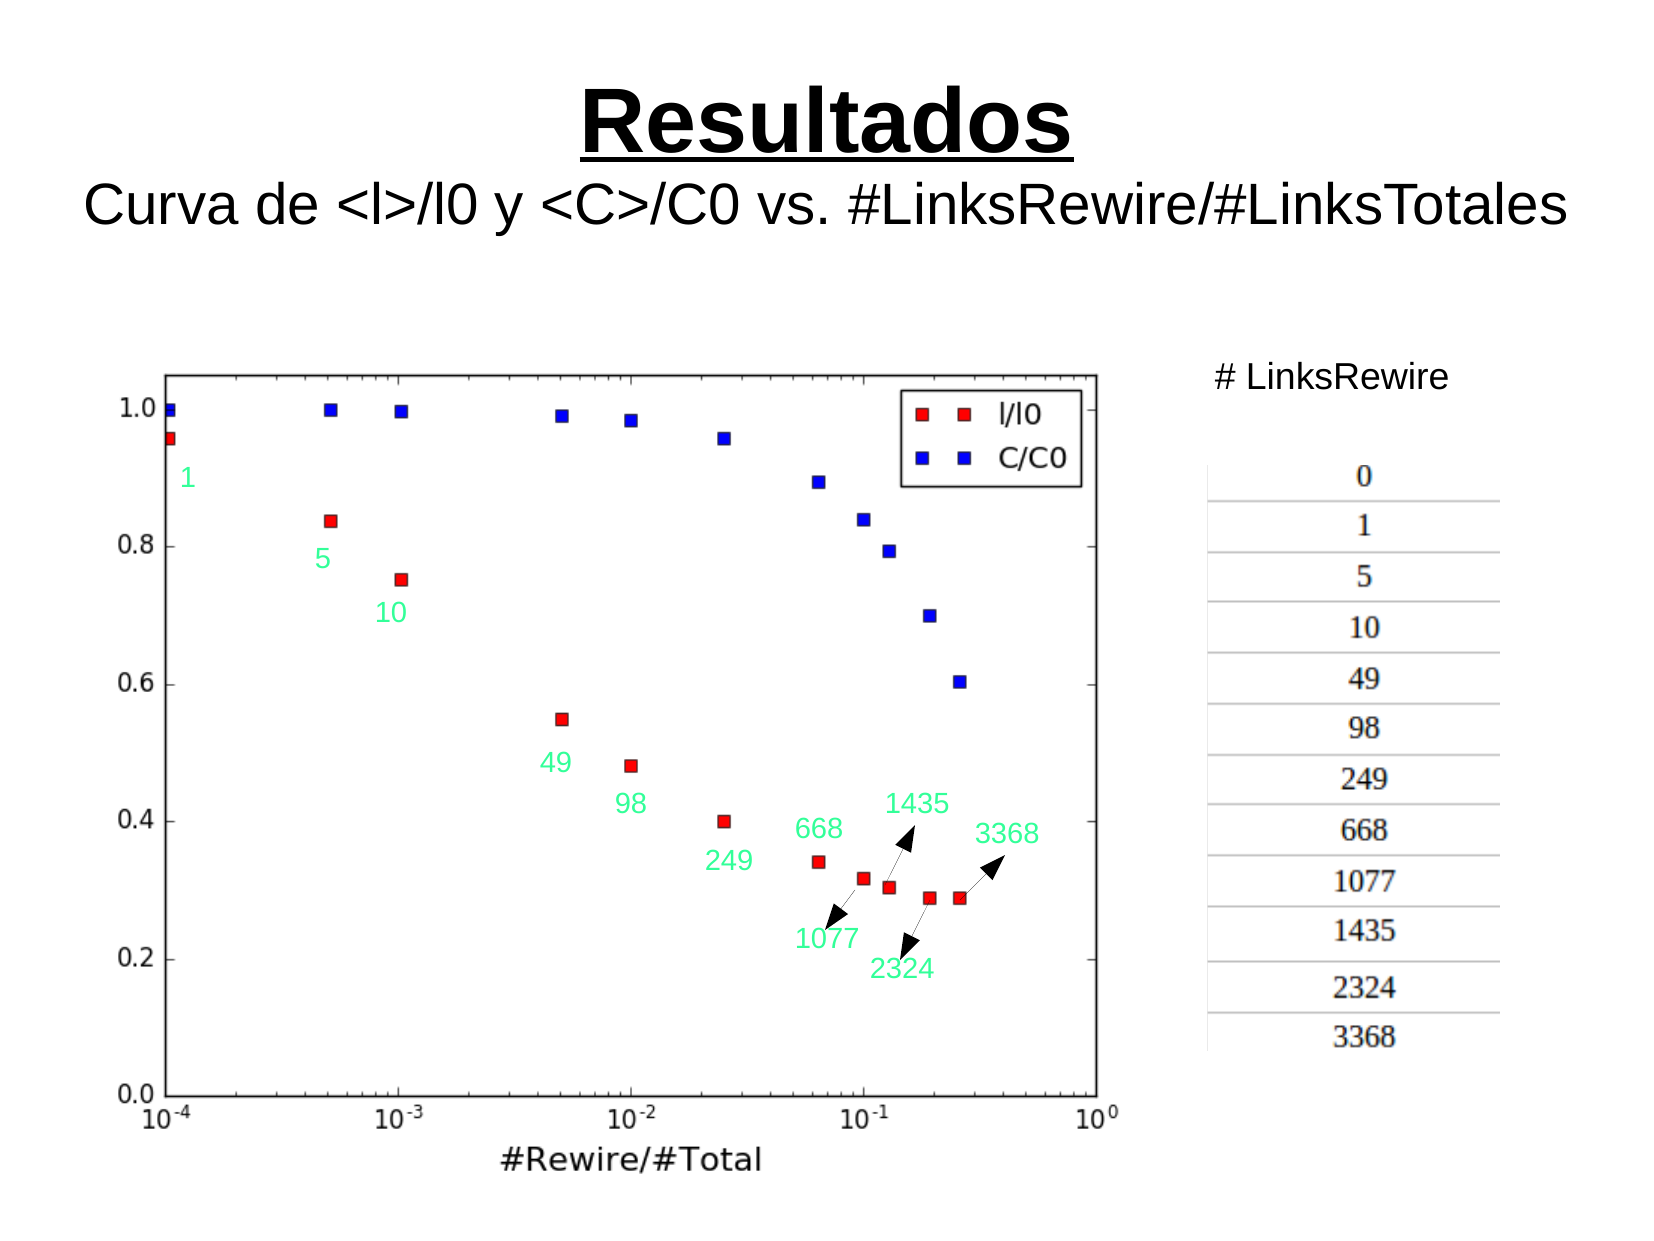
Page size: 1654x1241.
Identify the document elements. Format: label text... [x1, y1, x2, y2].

text_box 49 [525, 738, 601, 796]
text_box 249 [690, 836, 796, 901]
text_box # LinksRewire [1200, 348, 1576, 406]
picture [1207, 465, 1501, 1051]
text_box 5 [300, 534, 376, 589]
text_box 1077 [780, 915, 886, 979]
picture [105, 331, 1126, 1186]
title Resultados Curva de <l>/l0 y <C>/C0 vs. #LinksRewire/#LinksTotales [82, 49, 1571, 257]
text_box 3368 [960, 810, 1066, 901]
text_box 1435 [870, 780, 966, 860]
text_box 10 [360, 588, 436, 646]
text_box 2324 [855, 945, 961, 993]
text_box 1 [165, 453, 226, 507]
text_box 98 [600, 780, 676, 837]
text_box 668 [780, 805, 876, 886]
